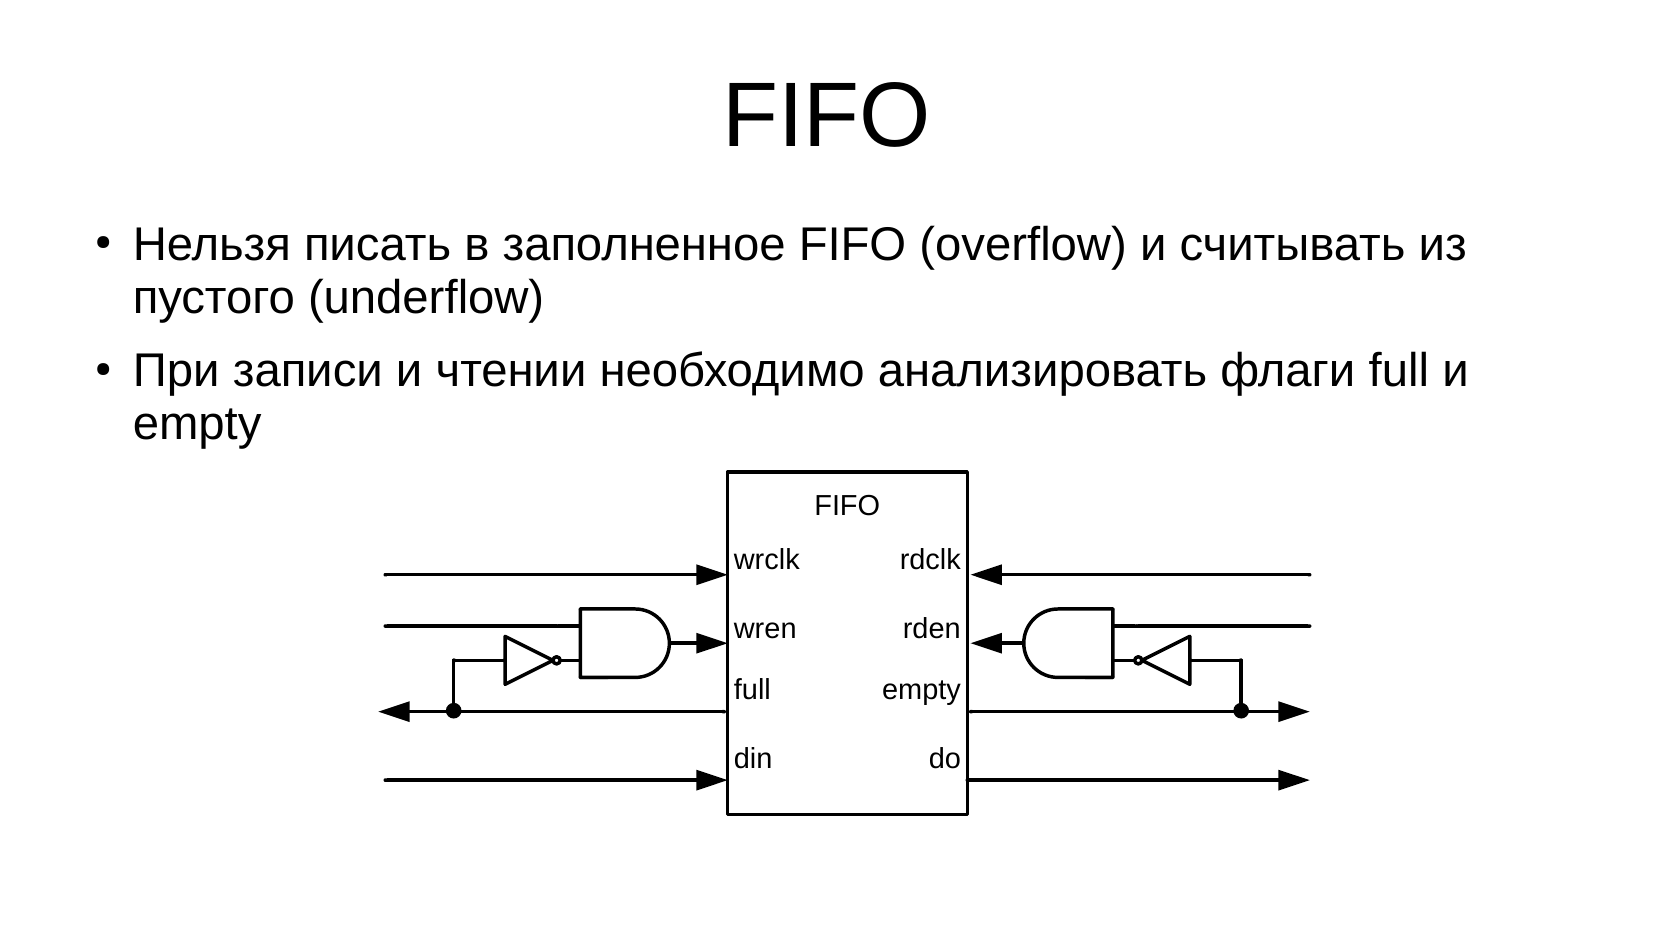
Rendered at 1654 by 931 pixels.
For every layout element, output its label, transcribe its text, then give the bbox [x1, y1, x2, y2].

picture [339, 462, 1351, 823]
title FIFO [82, 37, 1571, 193]
list Нельзя писать в заполненное FIFO (overflow) и считывать из пустого (underflow) При записи и чтении необходимо анализировать флаги full и empty [82, 217, 1576, 451]
